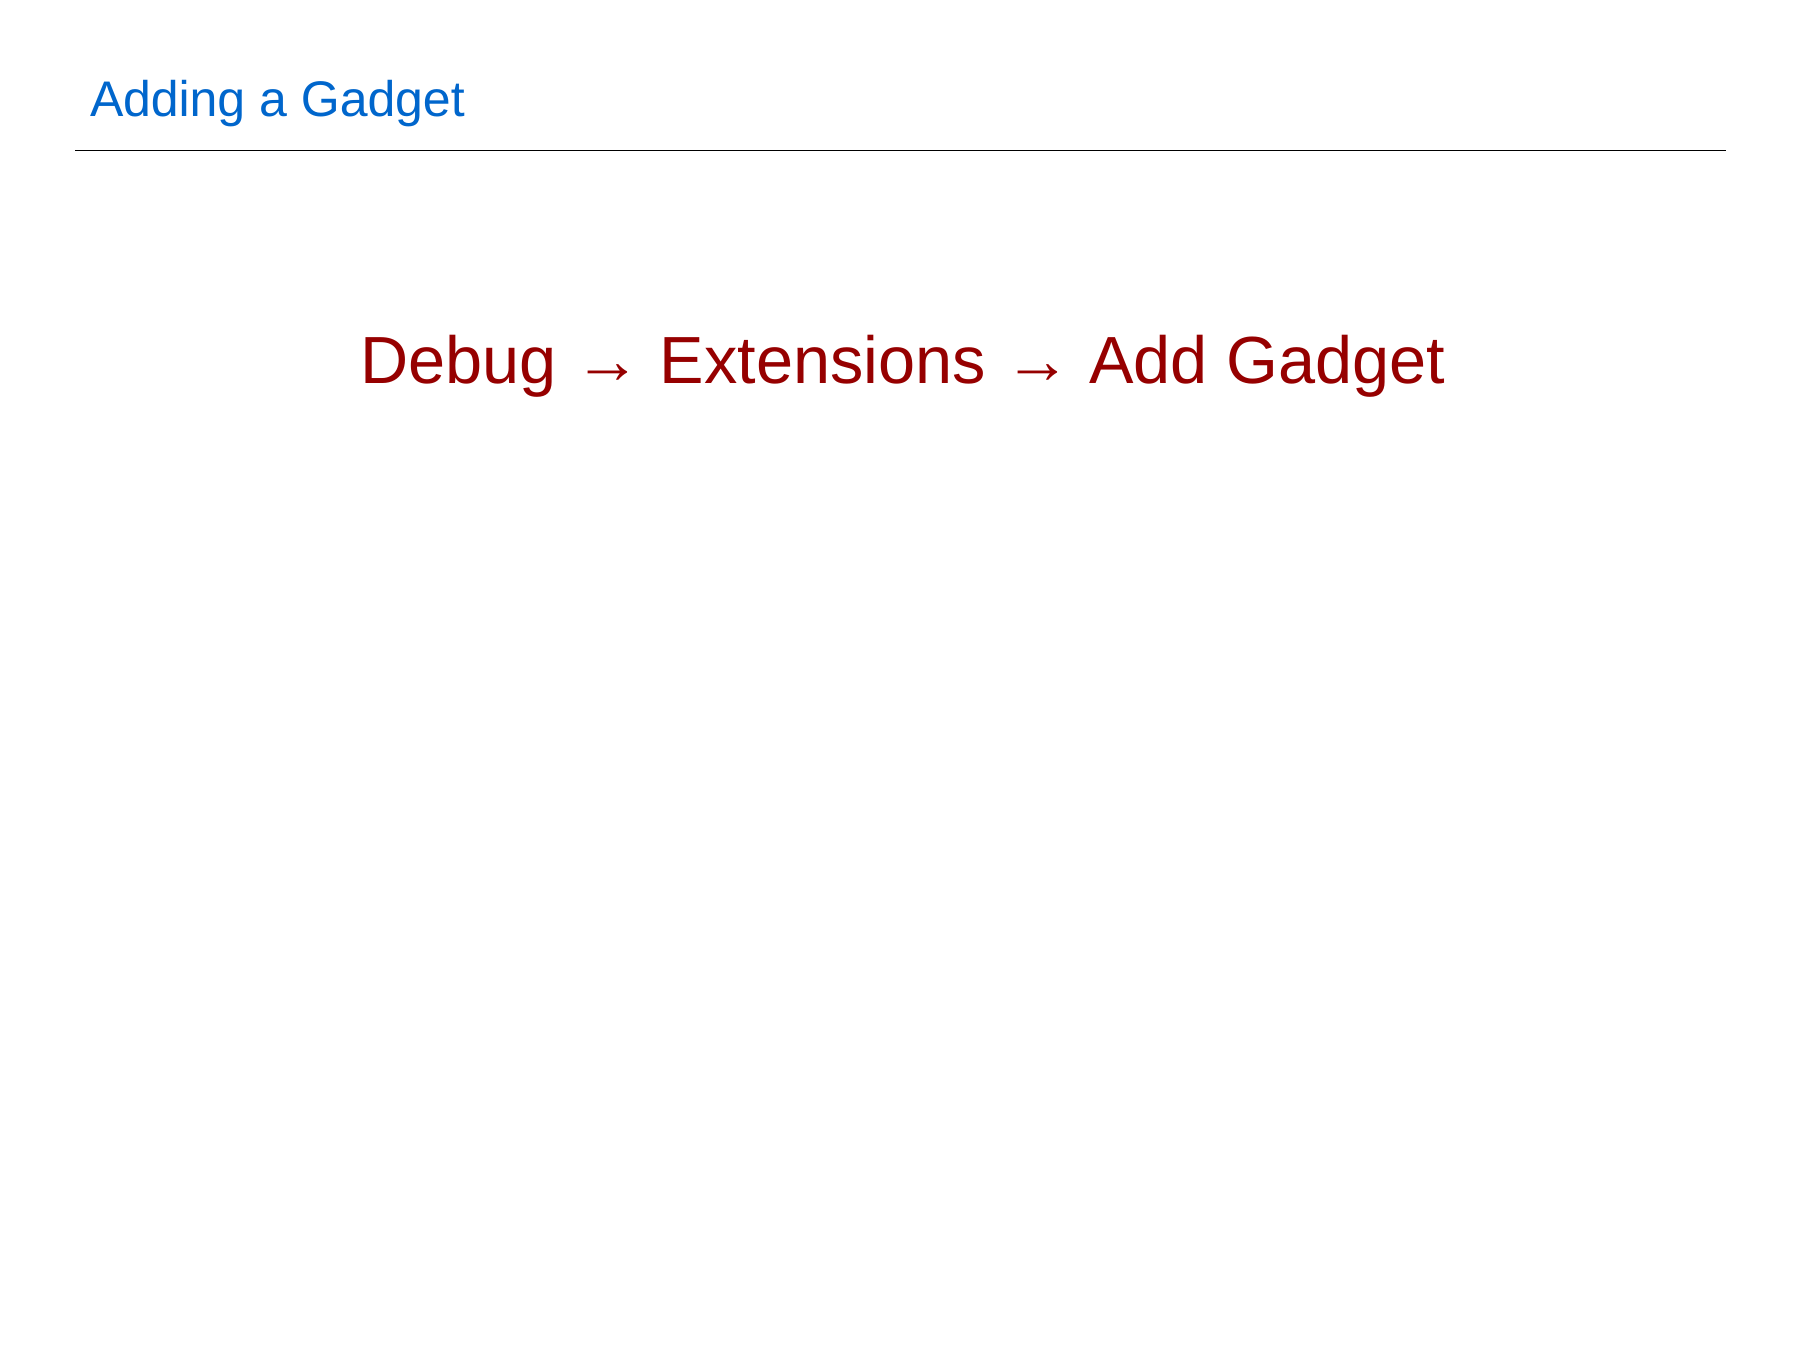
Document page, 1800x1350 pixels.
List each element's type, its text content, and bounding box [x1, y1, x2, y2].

subtitle Debug → Extensions → Add Gadget [360, 323, 1710, 1200]
title Adding a Gadget [90, 53, 1710, 149]
